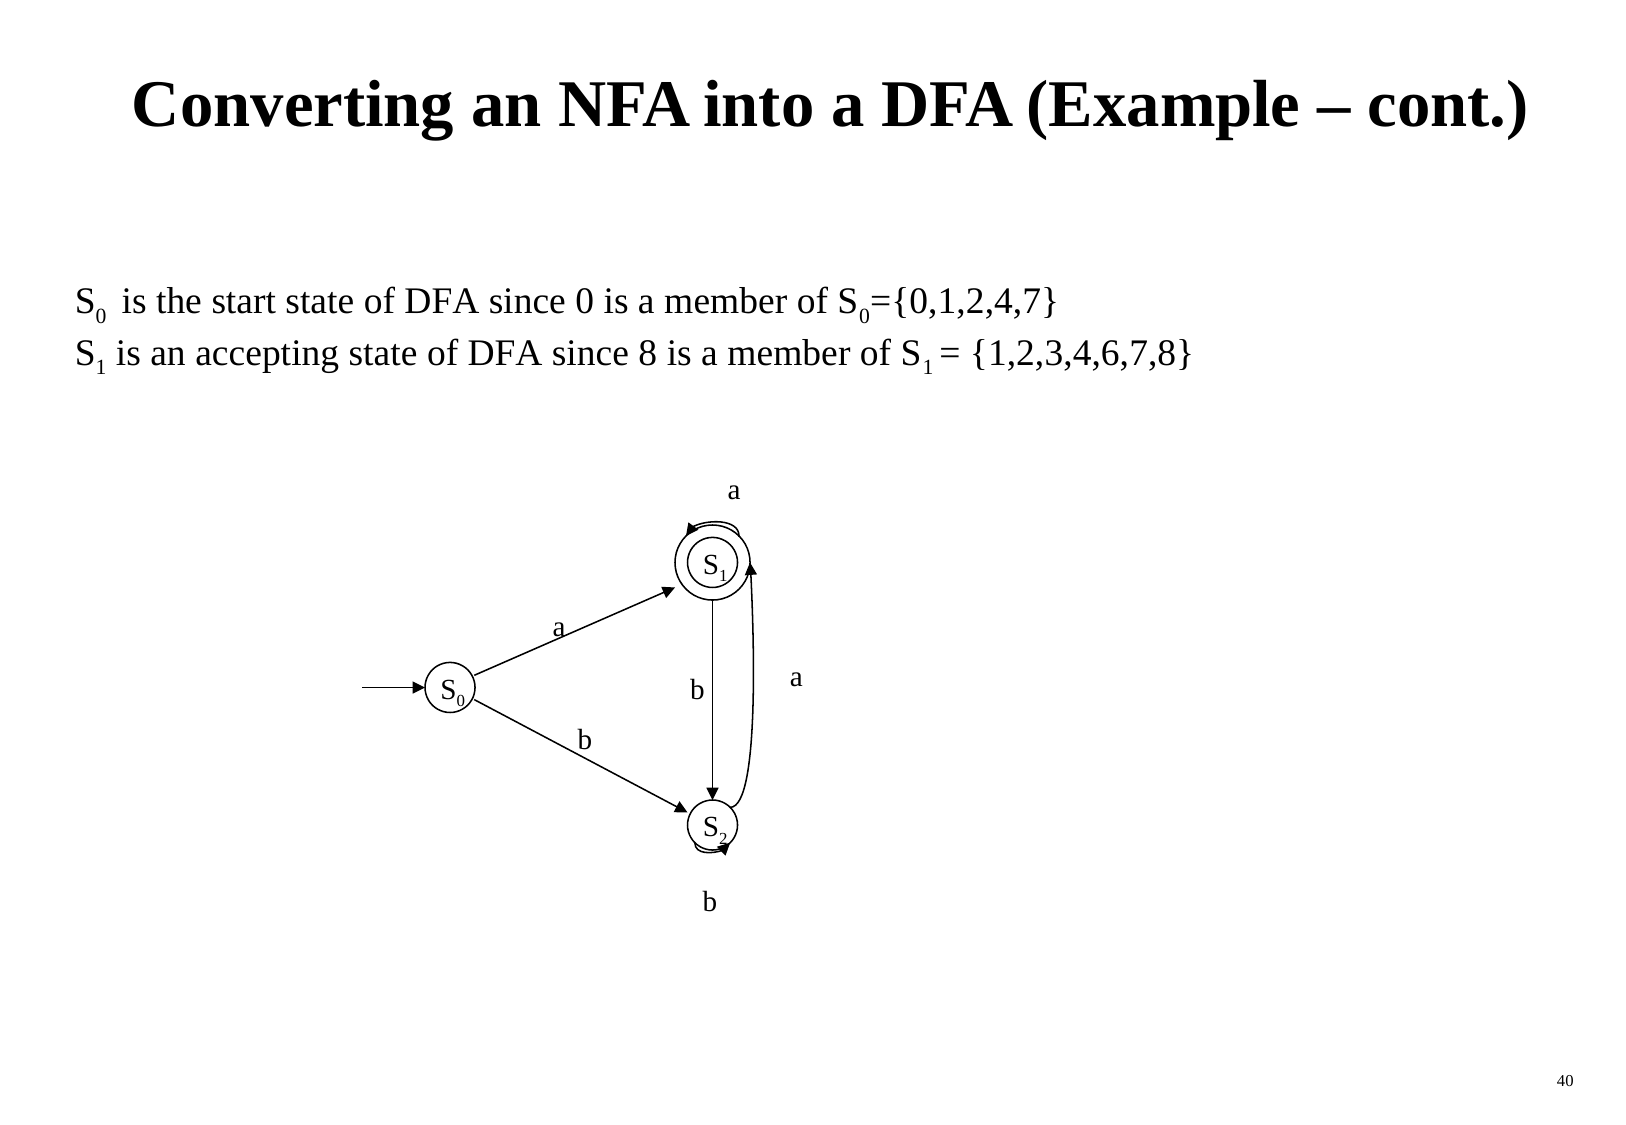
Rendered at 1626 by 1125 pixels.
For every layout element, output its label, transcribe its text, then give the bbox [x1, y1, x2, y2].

text_box b [687, 874, 733, 926]
text_box a [712, 462, 756, 513]
text_box b [675, 662, 720, 713]
text_box a [775, 649, 818, 701]
text_box a [537, 599, 581, 651]
text_box b [562, 712, 608, 763]
title Converting an NFA into a DFA (Example – cont.) [62, 24, 1600, 175]
text_box S1 [688, 537, 743, 593]
text_box S0 is the start state of DFA since 0 is a member of S0={0,1,2,4,7} S1 is an accepting state of DFA since 8 is a member of S1 = {1,2,3,4,6,7,8} [60, 268, 1219, 387]
text_box S2 [688, 800, 743, 856]
text_box S0 [425, 662, 481, 718]
text_box <number> [1250, 1062, 1589, 1101]
